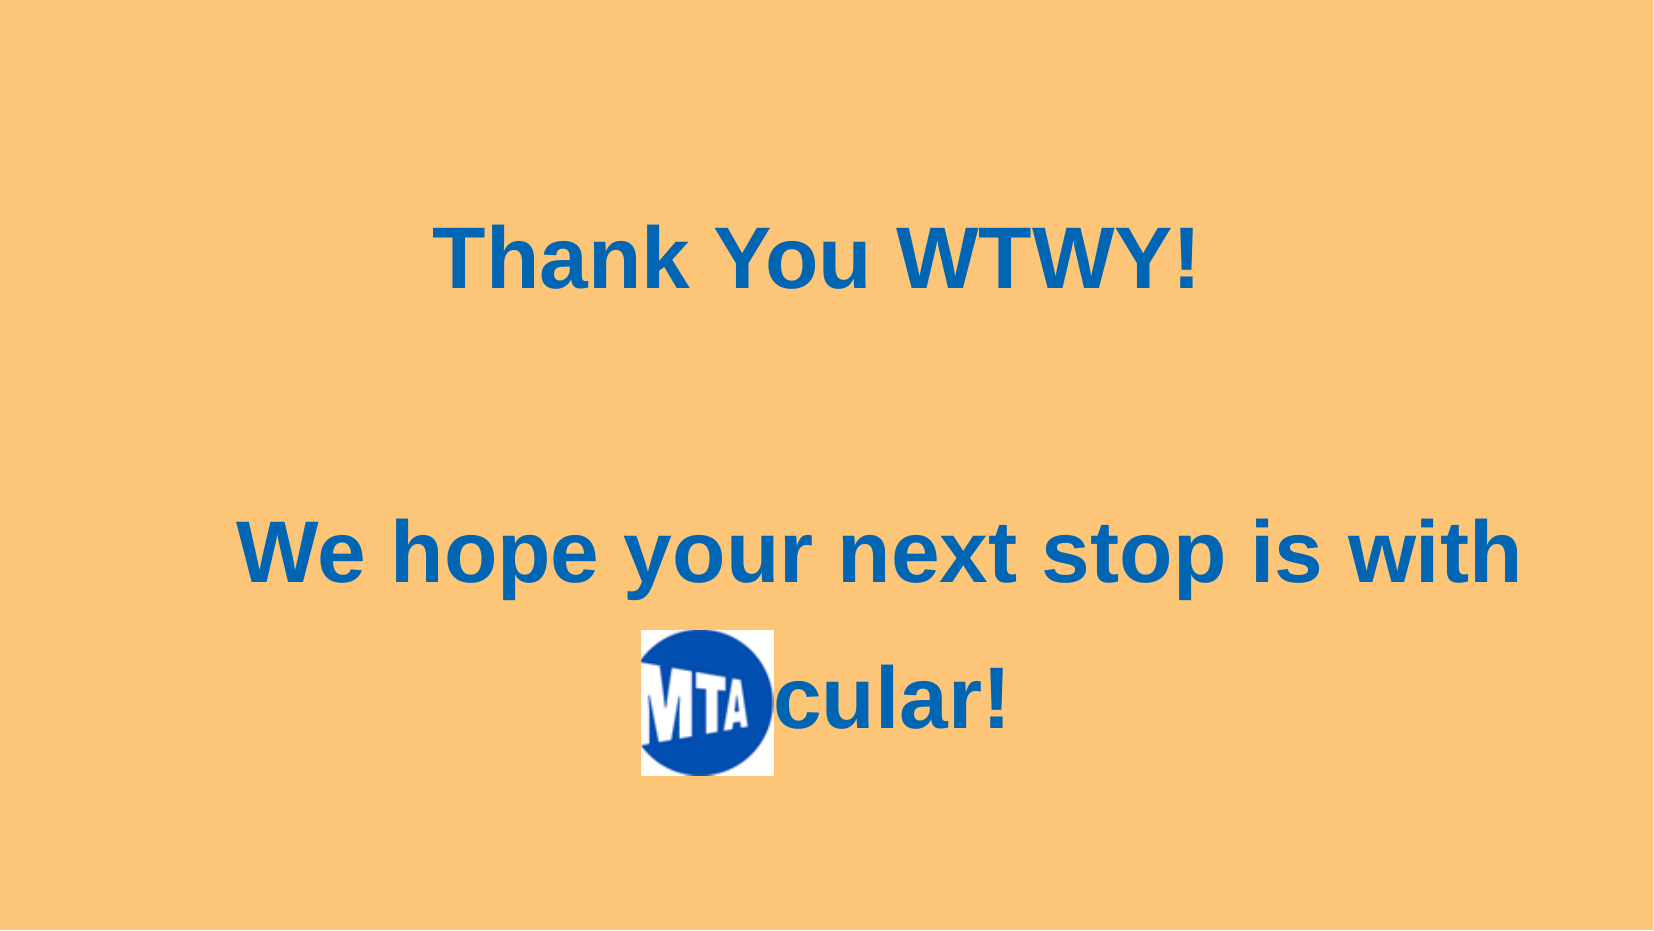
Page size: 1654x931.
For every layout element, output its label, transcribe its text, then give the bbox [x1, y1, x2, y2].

picture [641, 630, 774, 776]
text_box Thank You WTWY! We hope your next stop is with cular! [67, 153, 1568, 755]
